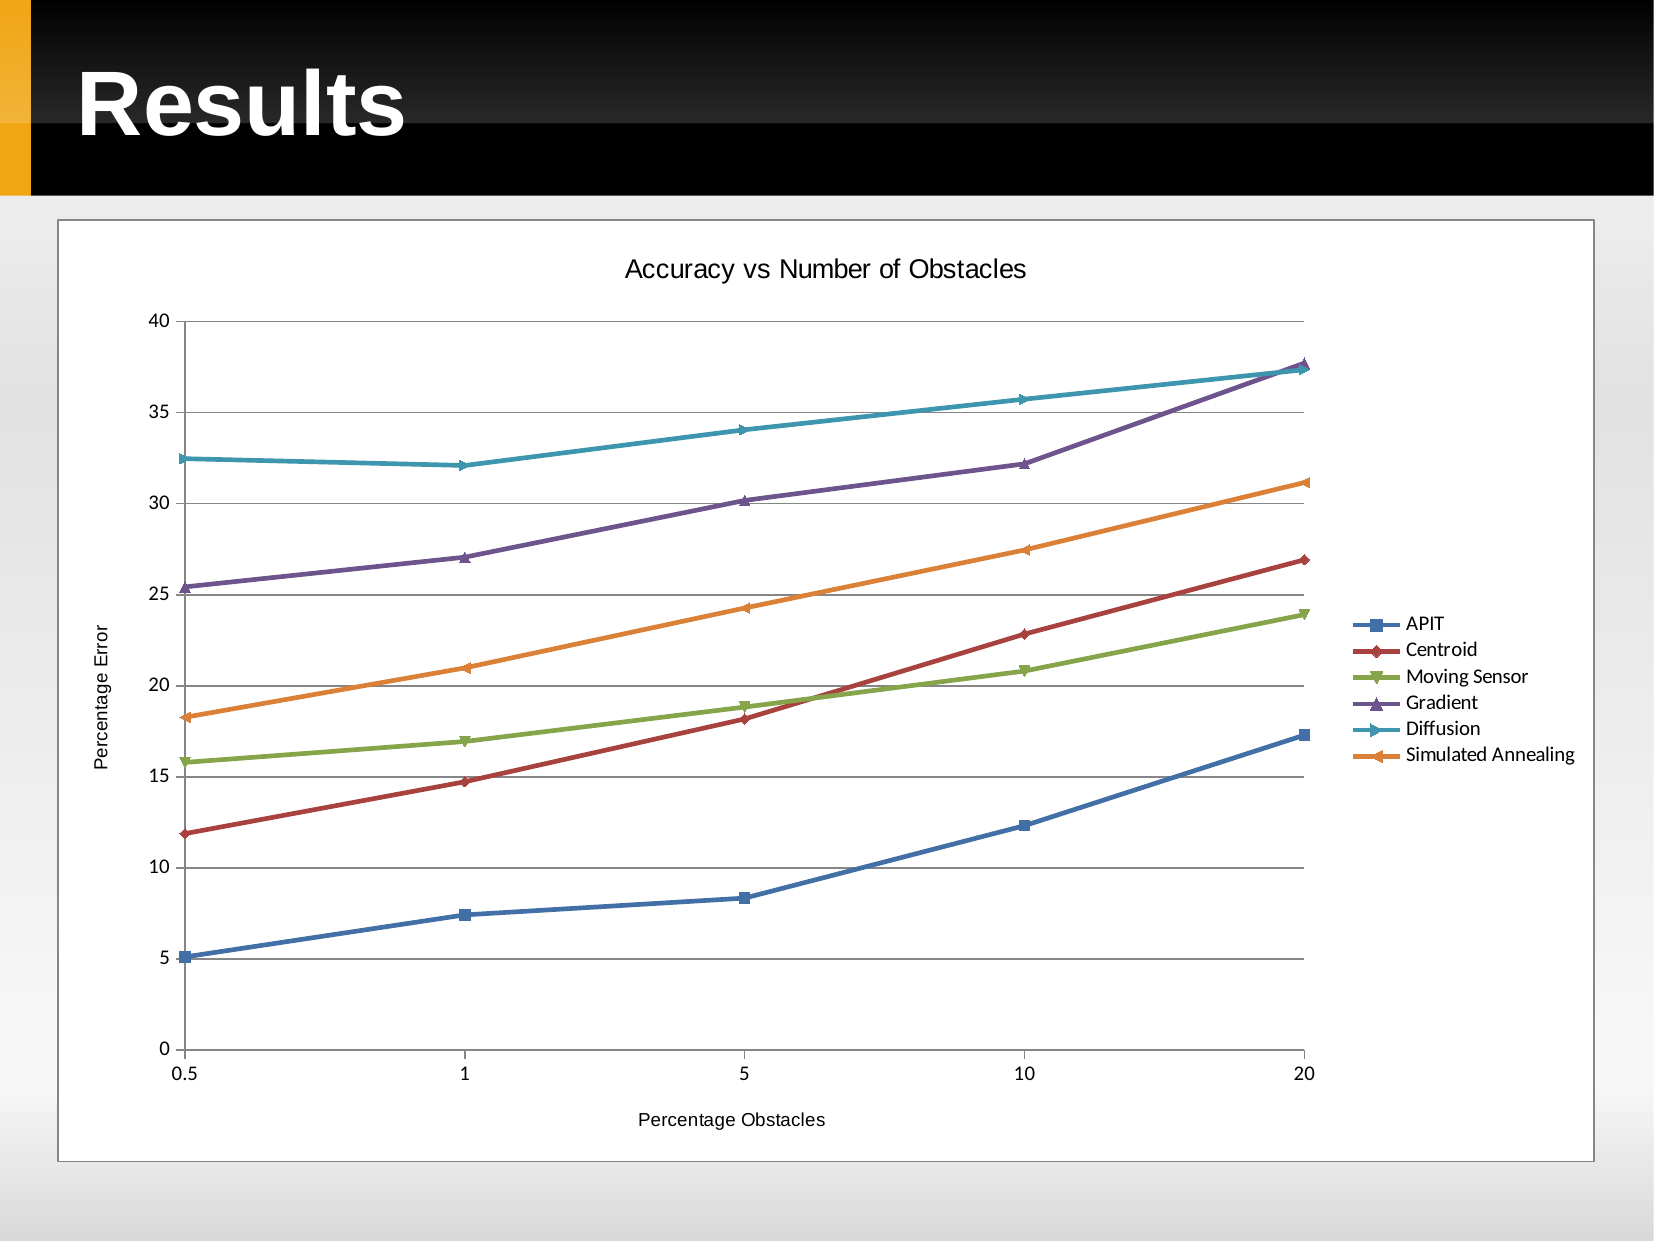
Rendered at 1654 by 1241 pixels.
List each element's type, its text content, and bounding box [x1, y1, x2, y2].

chart [57, 219, 1595, 1163]
title Results [76, 7, 1565, 200]
picture [0, 0, 1654, 1241]
